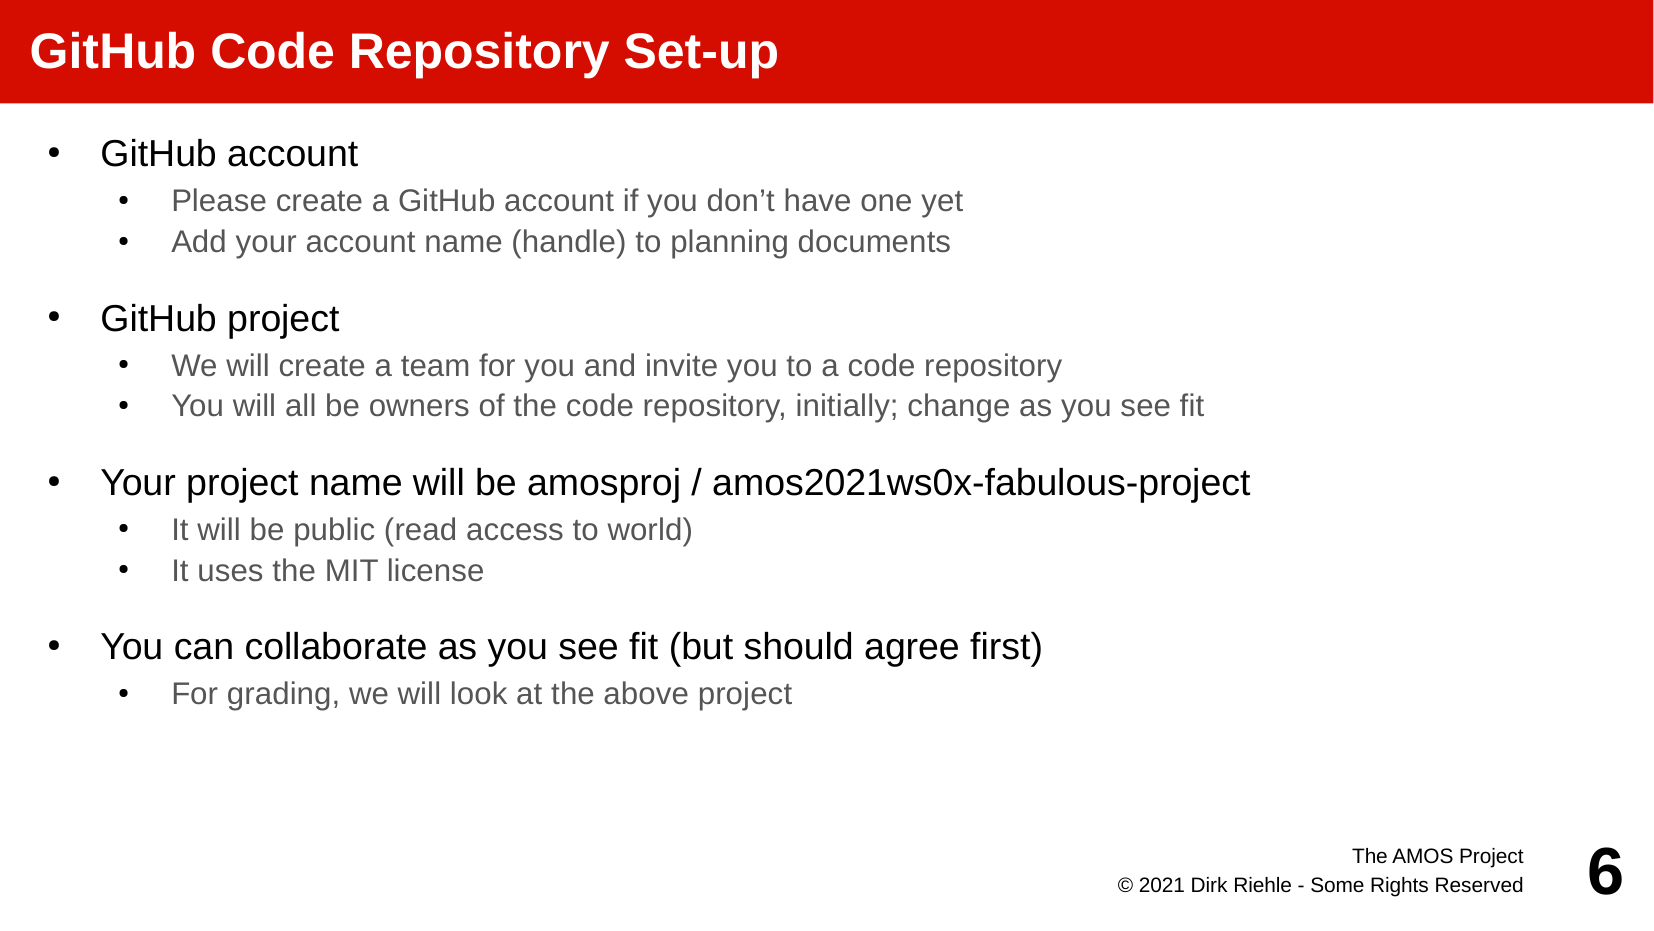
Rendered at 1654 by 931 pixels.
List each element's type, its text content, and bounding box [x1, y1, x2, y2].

list GitHub account Please create a GitHub account if you don’t have one yet Add your account name (handle) to planning documents GitHub project We will create a team for you and invite you to a code repository You will all be owners of the code repository, initially; change as you see fit Your project name will be amosproj / amos2021ws0x-fabulous-project It will be public (read access to world) It uses the MIT license You can collaborate as you see fit (but should agree first) For grading, we will look at the above project [29, 132, 1625, 813]
title GitHub Code Repository Set-up [0, 0, 1654, 104]
